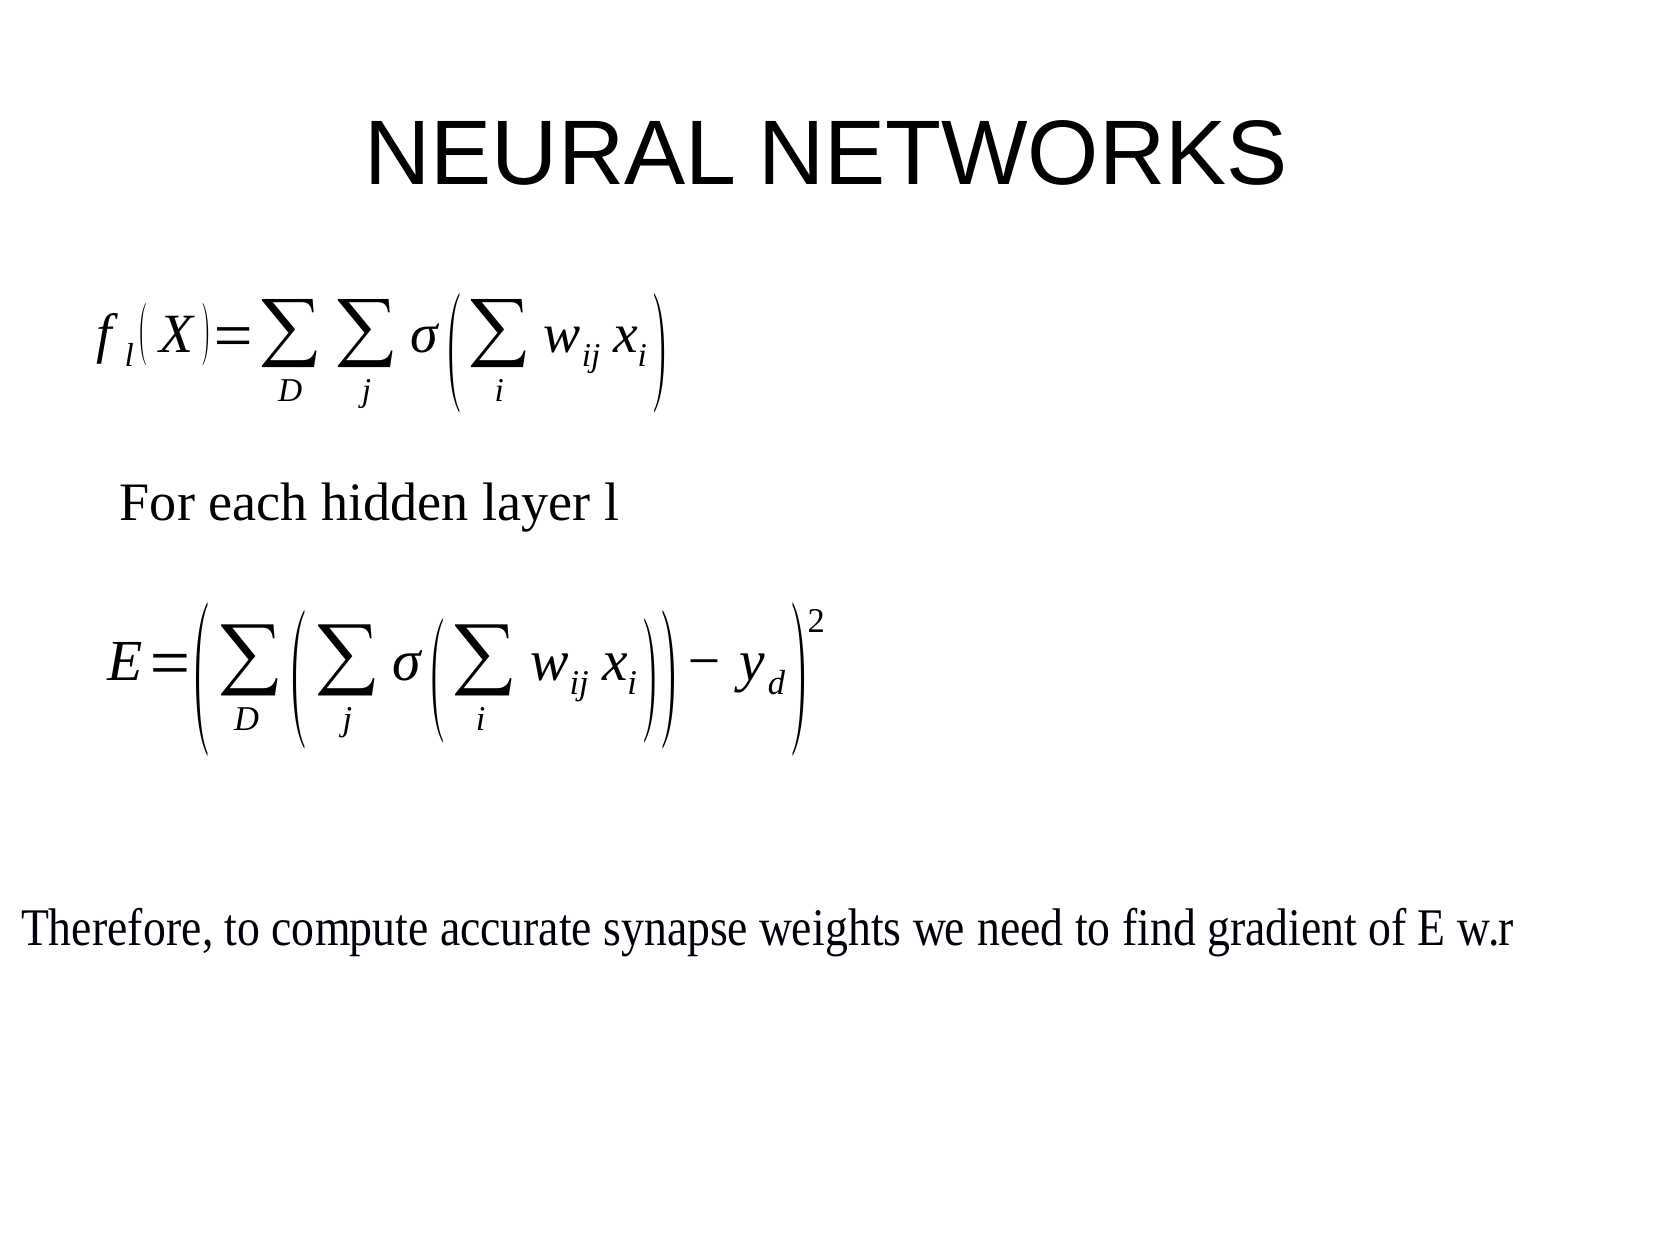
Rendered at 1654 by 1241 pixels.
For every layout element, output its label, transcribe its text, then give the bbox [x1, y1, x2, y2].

title NEURAL NETWORKS [82, 49, 1571, 257]
text_box For each hidden layer l [105, 465, 635, 541]
chart [0, 600, 1515, 1011]
chart [82, 290, 683, 417]
